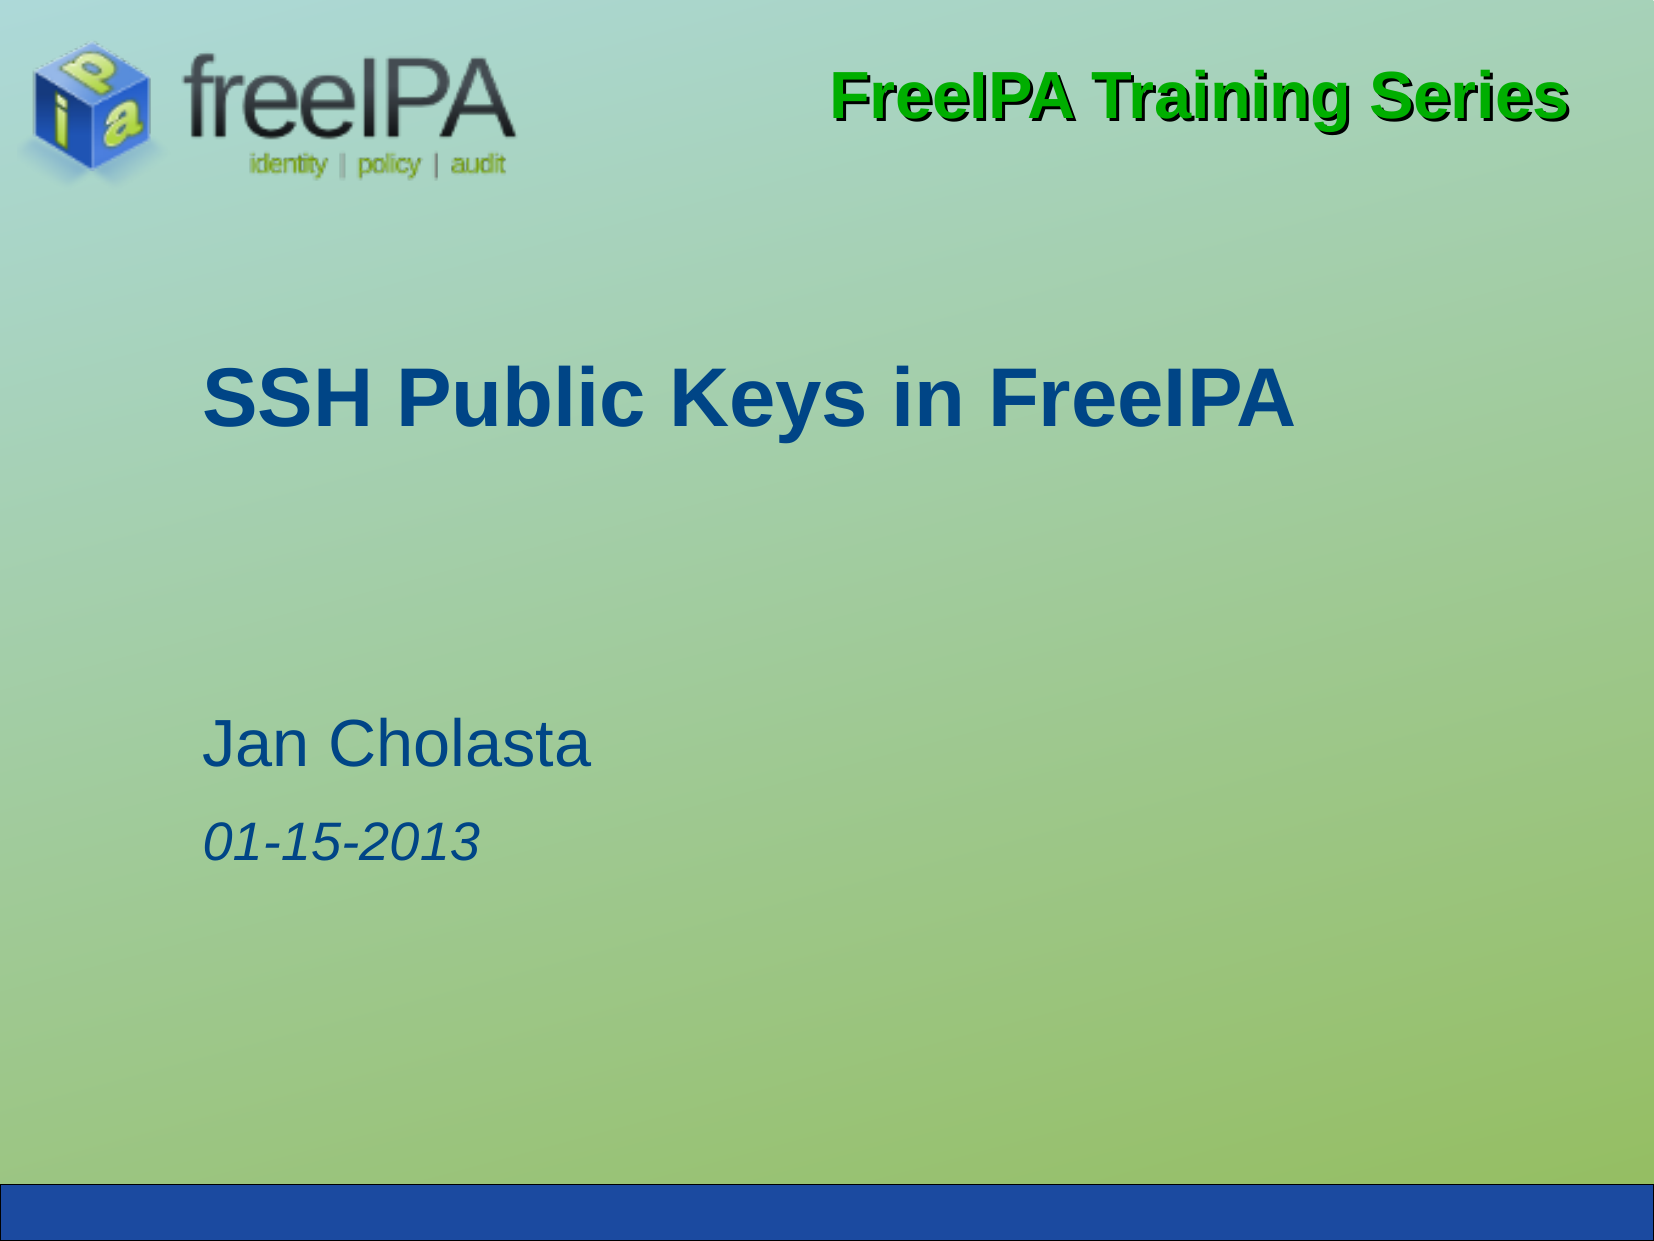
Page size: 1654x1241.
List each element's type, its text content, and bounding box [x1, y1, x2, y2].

text_box SSH Public Keys in FreeIPA Jan Cholasta 01-15-2013 [187, 297, 1556, 833]
picture [17, 35, 528, 193]
